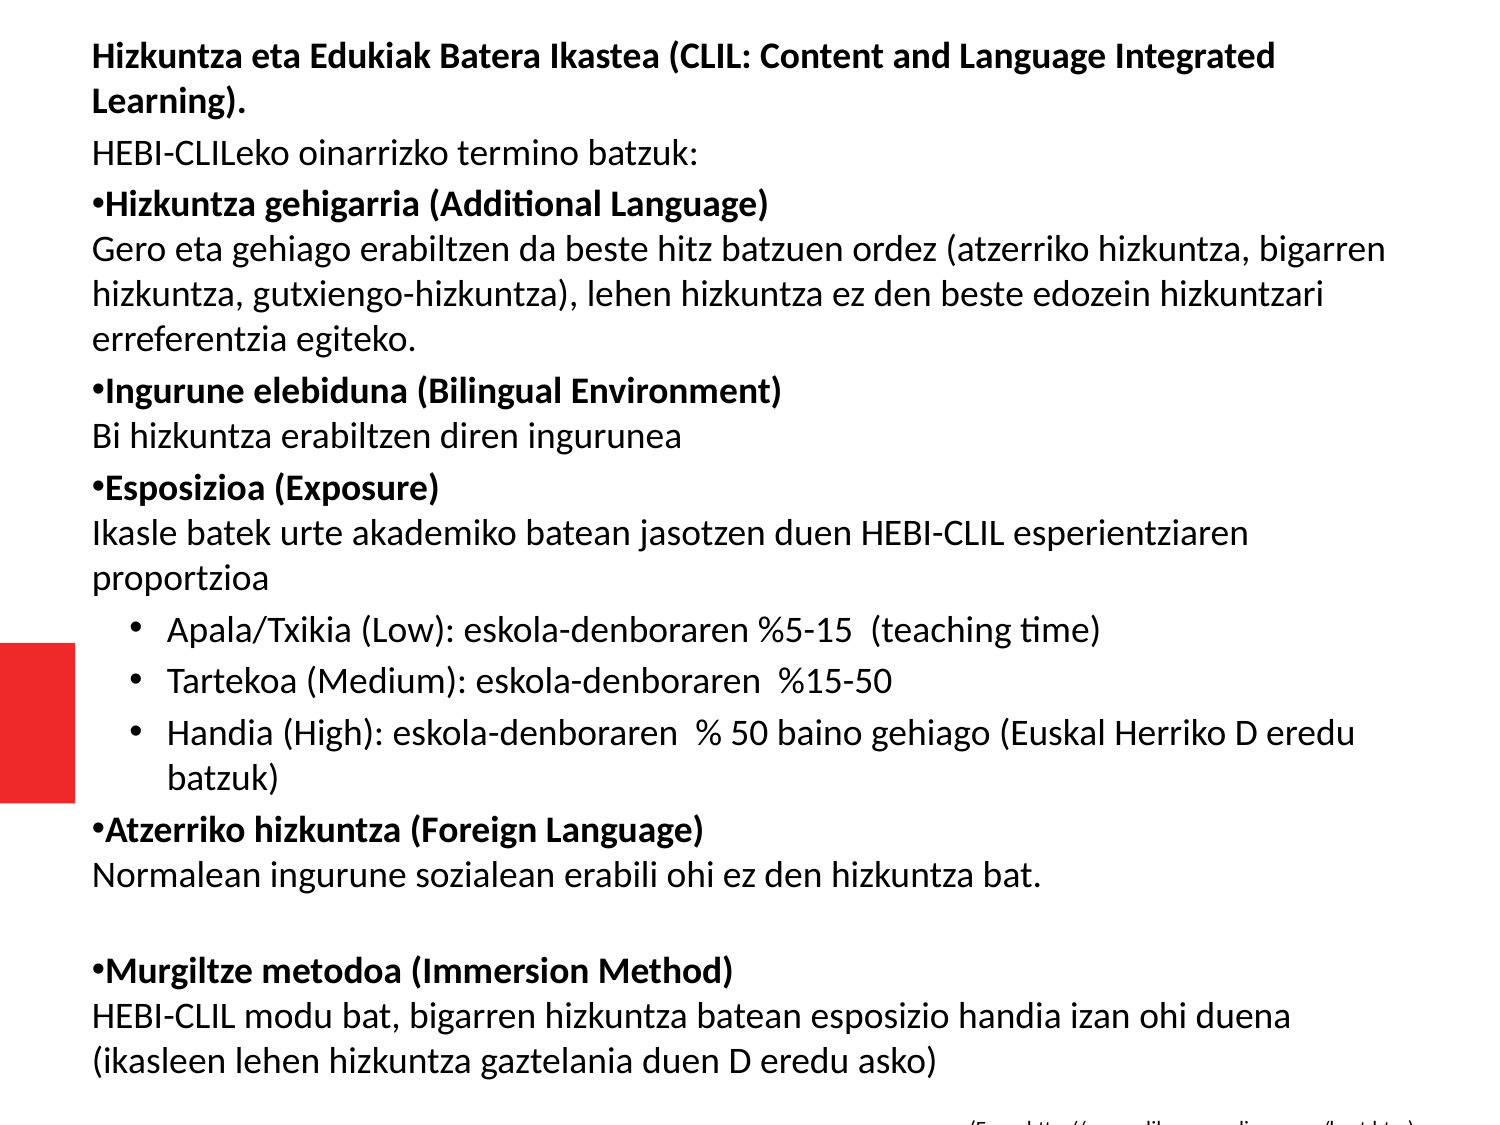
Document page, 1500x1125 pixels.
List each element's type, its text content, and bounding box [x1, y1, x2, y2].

list Hizkuntza eta Edukiak Batera Ikastea (CLIL: Content and Language Integrated Learning). HEBI-CLILeko oinarrizko termino batzuk: Hizkuntza gehigarria (Additional Language) Gero eta gehiago erabiltzen da beste hitz batzuen ordez (atzerriko hizkuntza, bigarren hizkuntza, gutxiengo-hizkuntza), lehen hizkuntza ez den beste edozein hizkuntzari erreferentzia egiteko. Ingurune elebiduna (Bilingual Environment) Bi hizkuntza erabiltzen diren ingurunea Esposizioa (Exposure) Ikasle batek urte akademiko batean jasotzen duen HEBI-CLIL esperientziaren proportzioa Apala/Txikia (Low): eskola-denboraren %5-15 (teaching time) Tartekoa (Medium): eskola-denboraren %15-50 Handia (High): eskola-denboraren % 50 baino gehiago (Euskal Herriko D eredu batzuk) Atzerriko hizkuntza (Foreign Language) Normalean ingurune sozialean erabili ohi ez den hizkuntza bat. Murgiltze metodoa (Immersion Method) HEBI-CLIL modu bat, bigarren hizkuntza batean esposizio handia izan ohi duena (ikasleen lehen hizkuntza gaztelania duen D eredu asko) (From http://www.clilcompendium.com/keyt.htm) [76, 23, 1436, 1059]
